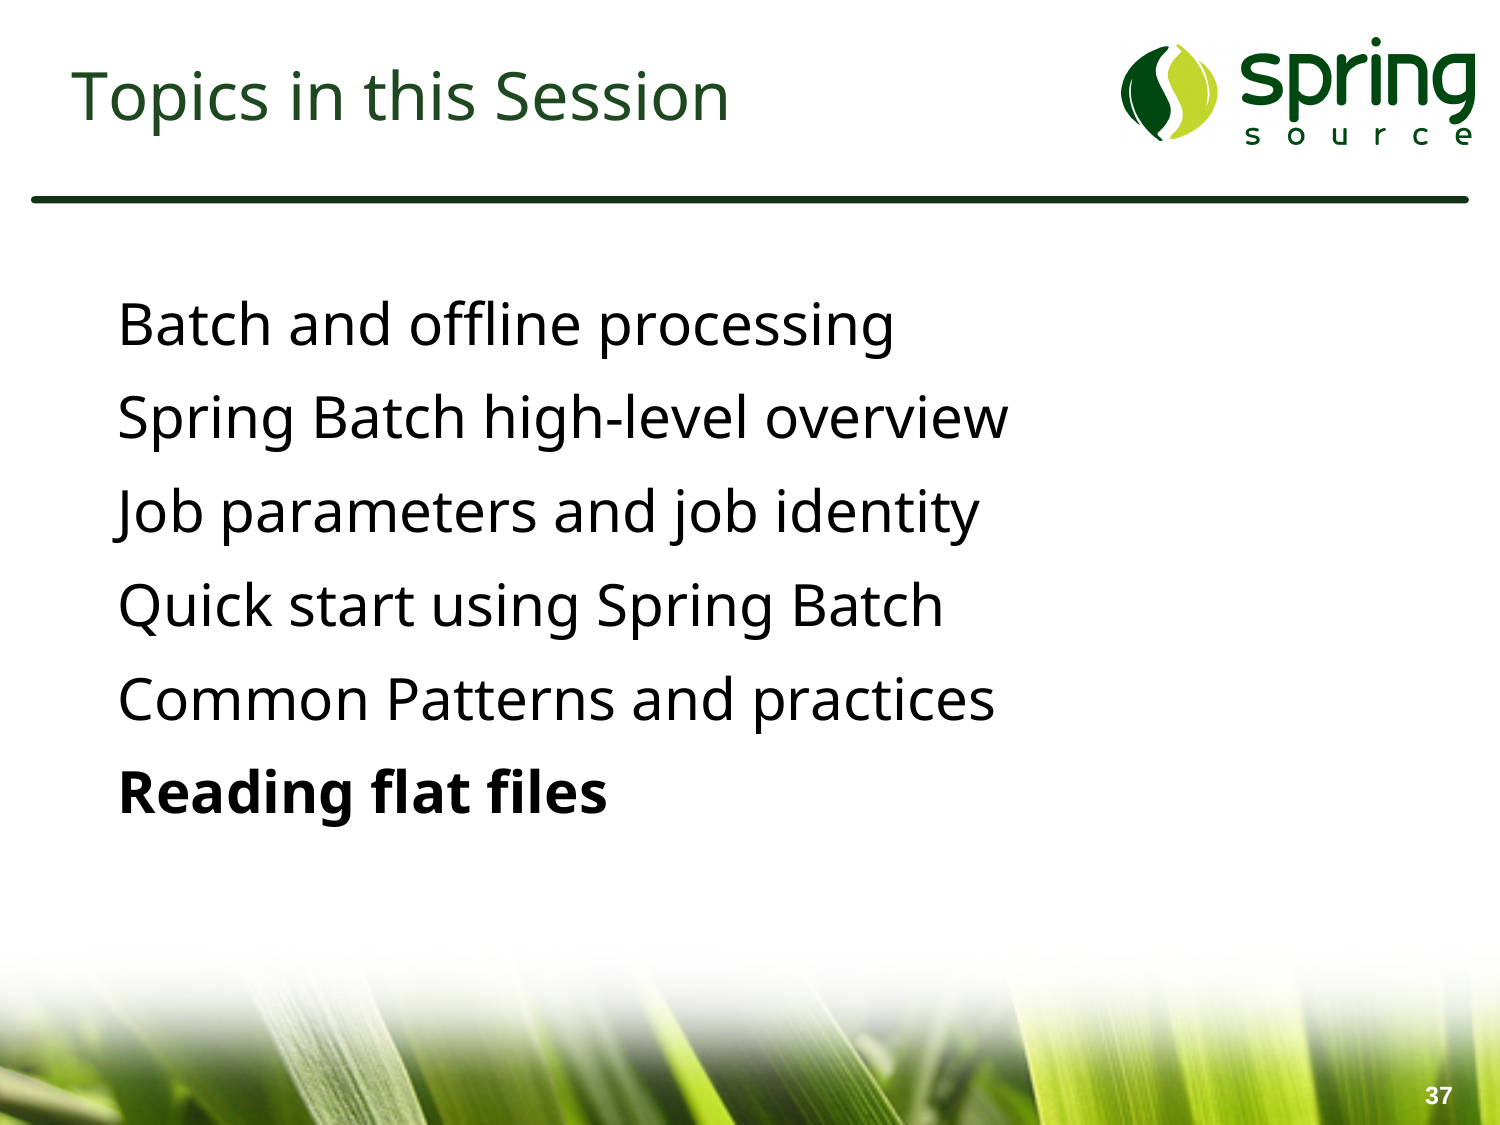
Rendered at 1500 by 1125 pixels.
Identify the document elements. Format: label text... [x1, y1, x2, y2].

picture [1121, 37, 1475, 145]
list Batch and offline processing Spring Batch high-level overview Job parameters and job identity Quick start using Spring Batch Common Patterns and practices Reading flat files [103, 275, 1394, 938]
picture [0, 944, 1500, 1125]
title Topics in this Session [56, 13, 1089, 176]
